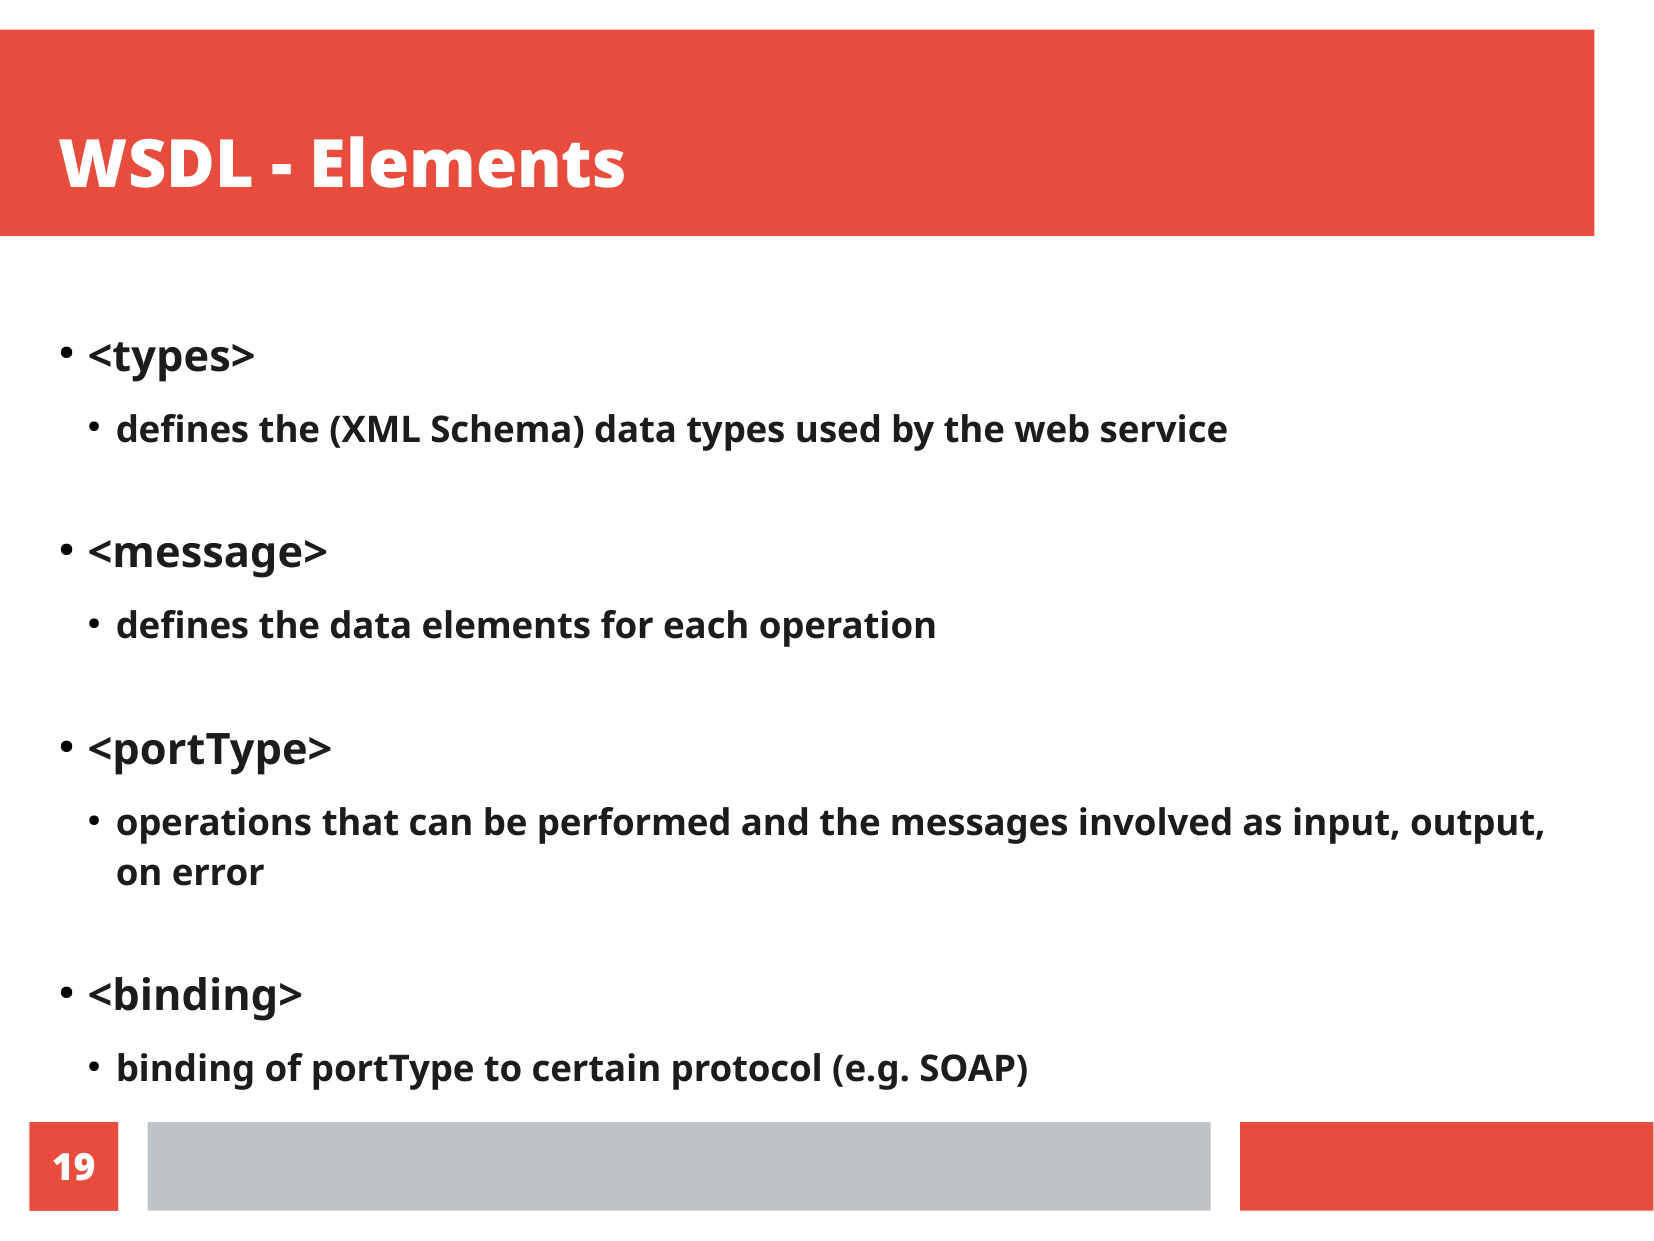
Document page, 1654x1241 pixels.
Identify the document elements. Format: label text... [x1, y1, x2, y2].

list <types> defines the (XML Schema) data types used by the web service <message> defines the data elements for each operation <portType> operations that can be performed and the messages involved as input, output, on error <binding> binding of portType to certain protocol (e.g. SOAP) [59, 324, 1565, 1093]
title WSDL - Elements [59, 59, 1595, 207]
